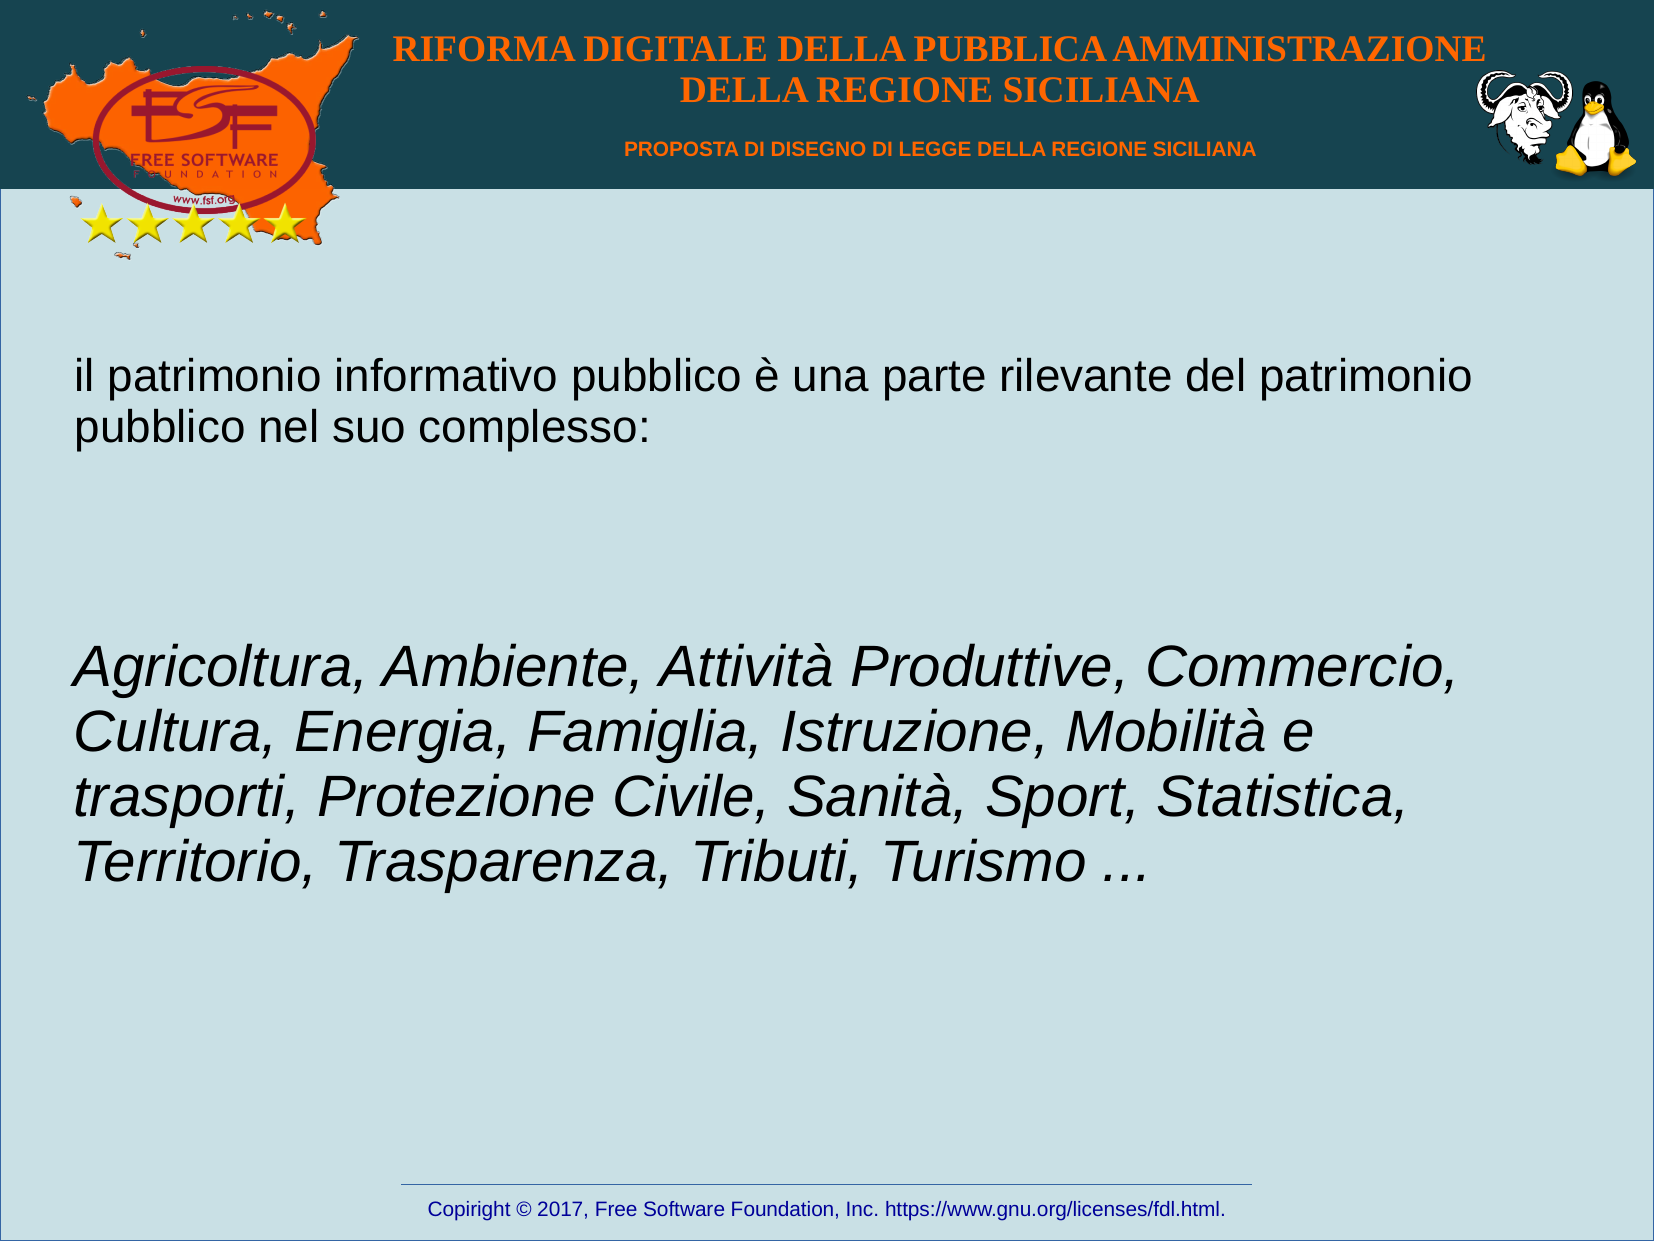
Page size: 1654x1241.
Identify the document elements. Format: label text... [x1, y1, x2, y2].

text_box Agricoltura, Ambiente, Attività Produttive, Commercio, Cultura, Energia, Famiglia, Istruzione, Mobilità e trasporti, Protezione Civile, Sanità, Sport, Statistica, Territorio, Trasparenza, Tributi, Turismo ... [59, 625, 1560, 968]
picture [18, 0, 362, 306]
picture [1476, 70, 1636, 182]
text_box il patrimonio informativo pubblico è una parte rilevante del patrimonio pubblico nel suo complesso: [60, 342, 1591, 460]
